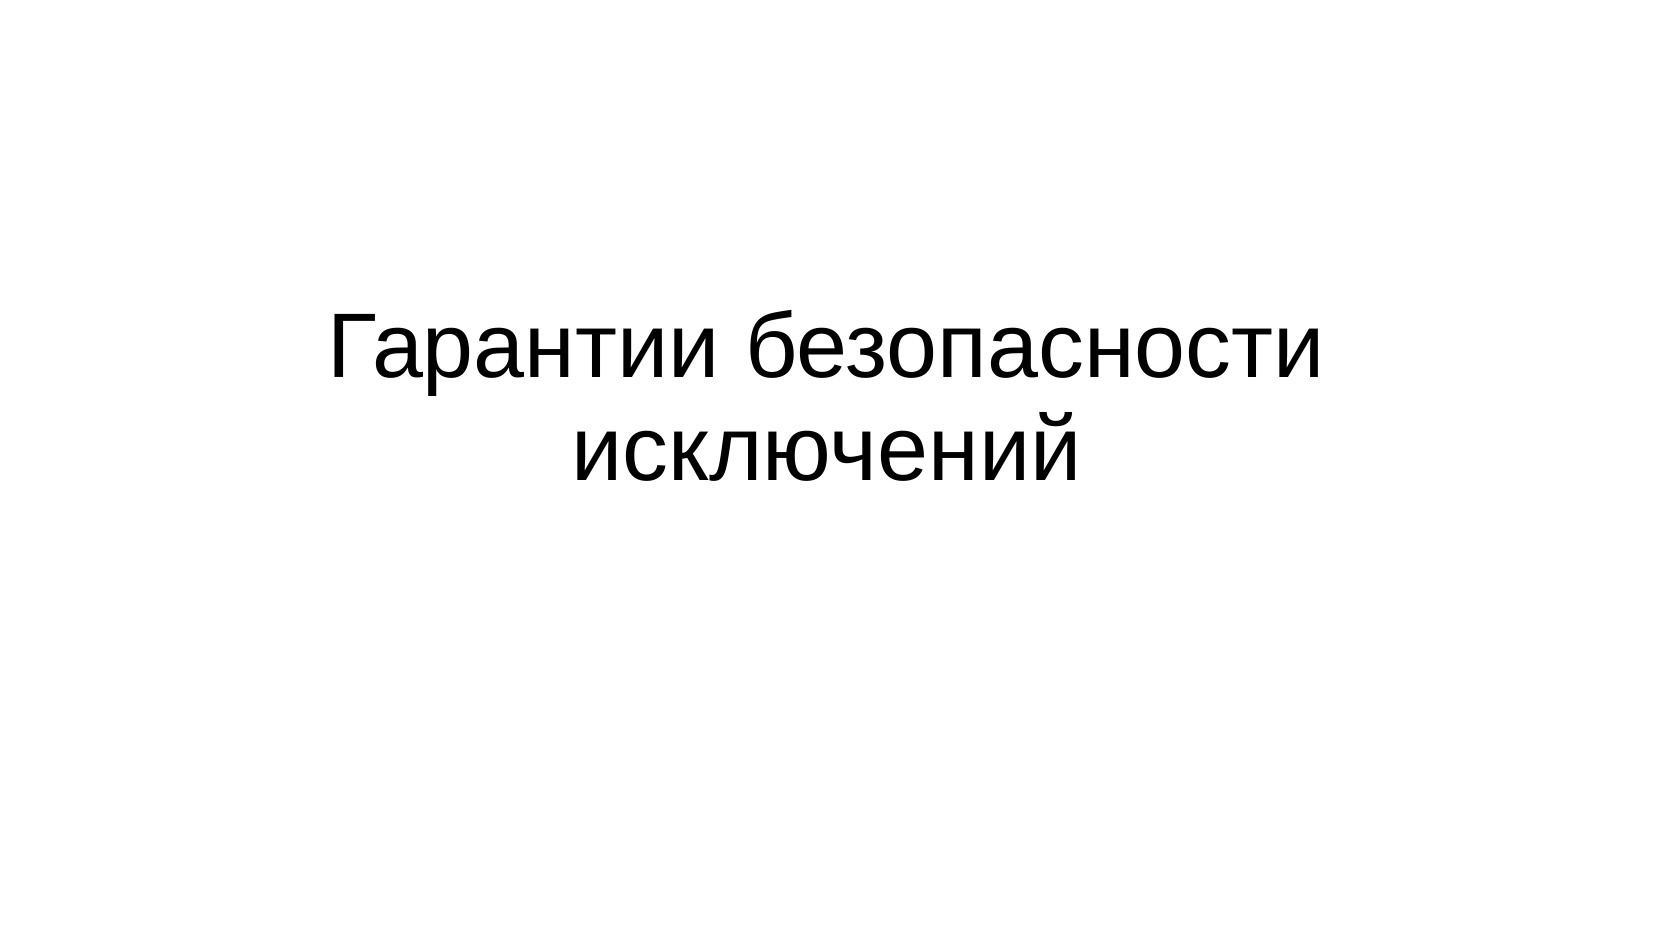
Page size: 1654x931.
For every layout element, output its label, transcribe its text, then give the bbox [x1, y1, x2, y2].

subtitle Гарантии безопасности исключений [82, 37, 1571, 757]
